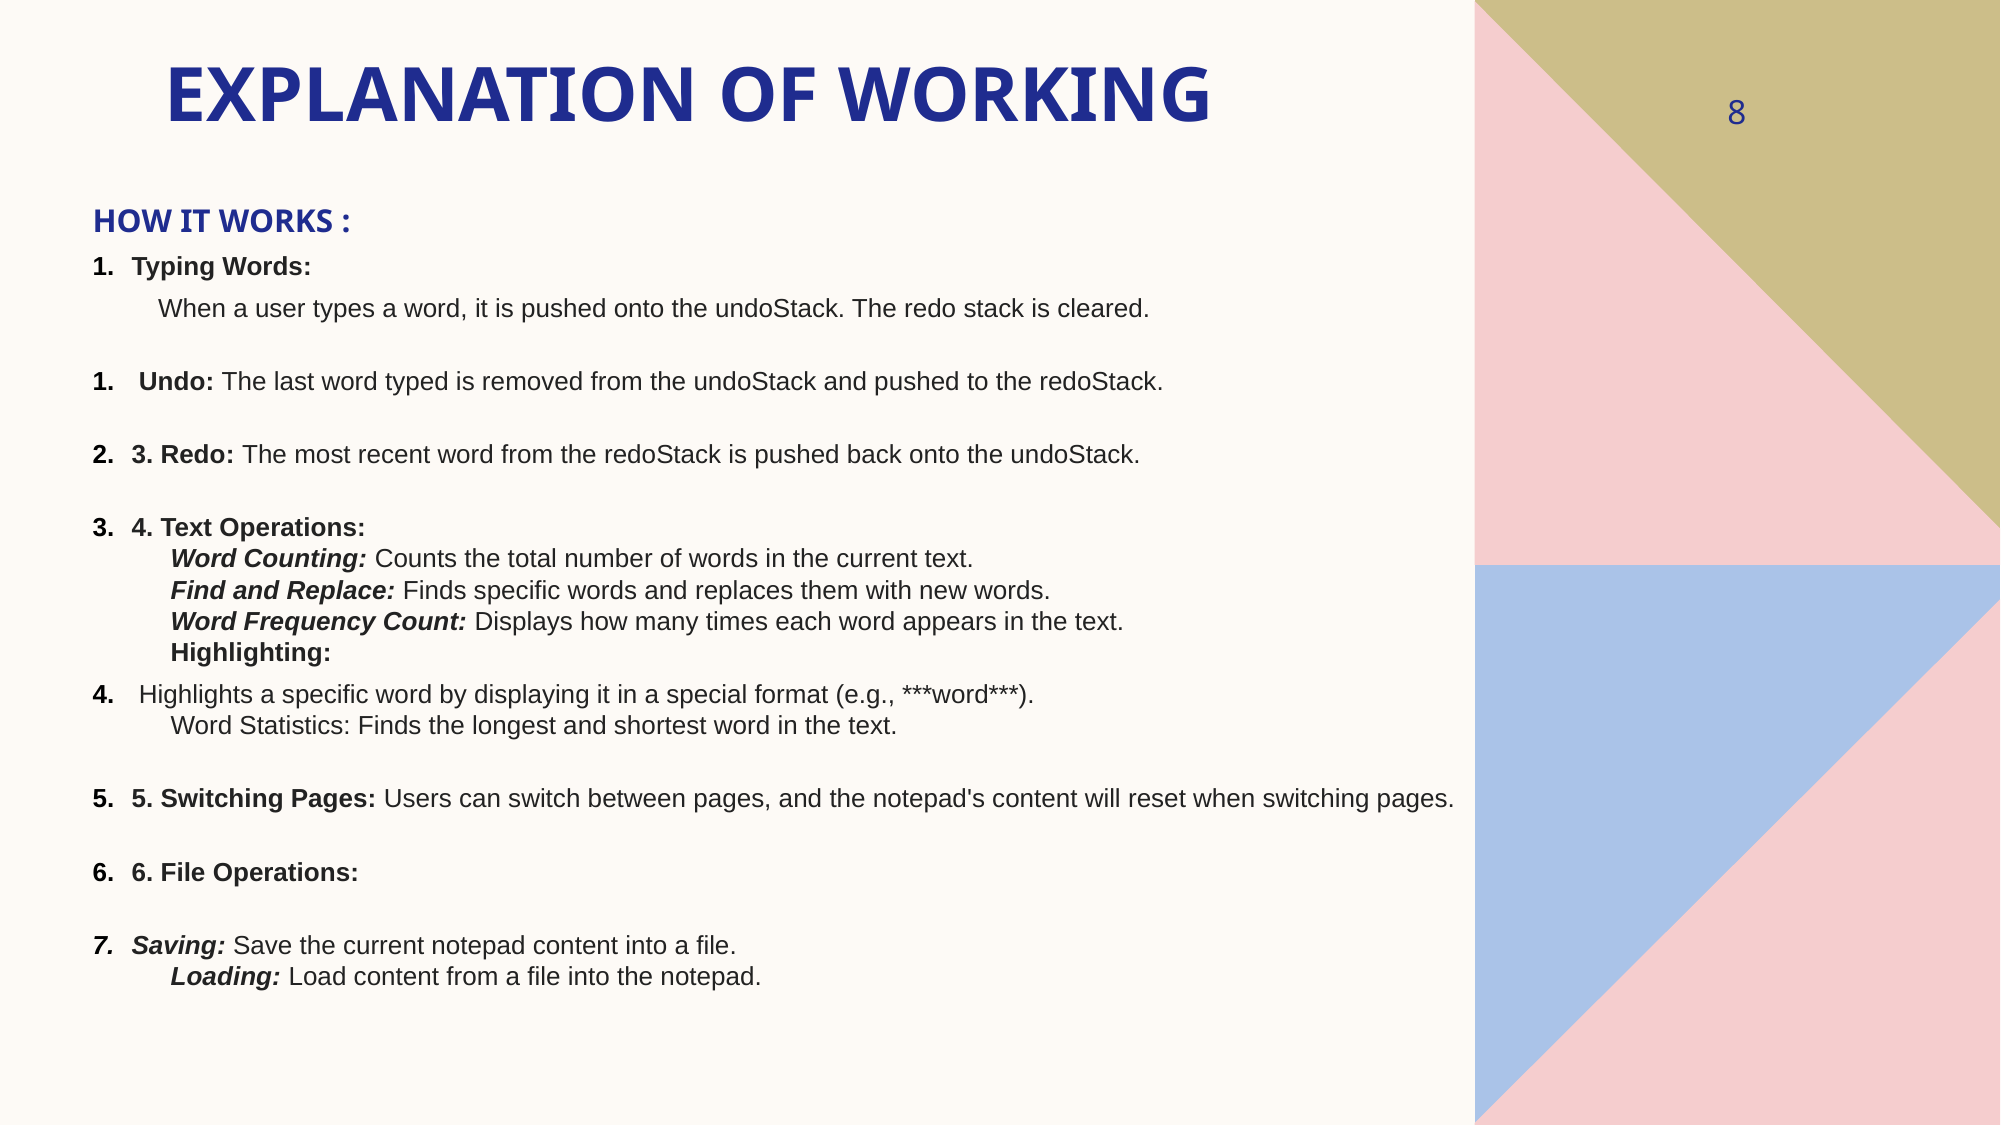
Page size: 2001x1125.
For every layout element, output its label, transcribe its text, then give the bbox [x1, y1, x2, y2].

list HOW IT WORKS : Typing Words: When a user types a word, it is pushed onto the undoStack. The redo stack is cleared. Undo: The last word typed is removed from the undoStack and pushed to the redoStack. 3. Redo: The most recent word from the redoStack is pushed back onto the undoStack. 4. Text Operations: Word Counting: Counts the total number of words in the current text. Find and Replace: Finds specific words and replaces them with new words. Word Frequency Count: Displays how many times each word appears in the text. Highlighting: Highlights a specific word by displaying it in a special format (e.g., ***word***). Word Statistics: Finds the longest and shortest word in the text. 5. Switching Pages: Users can switch between pages, and the notepad's content will reset when switching pages. 6. File Operations: Saving: Save the current notepad content into a file. Loading: Load content from a file into the notepad. [77, 152, 1501, 1072]
title EXPLANATION OF WORKING [149, 0, 1429, 137]
slide_number 8 [1712, 75, 1875, 153]
